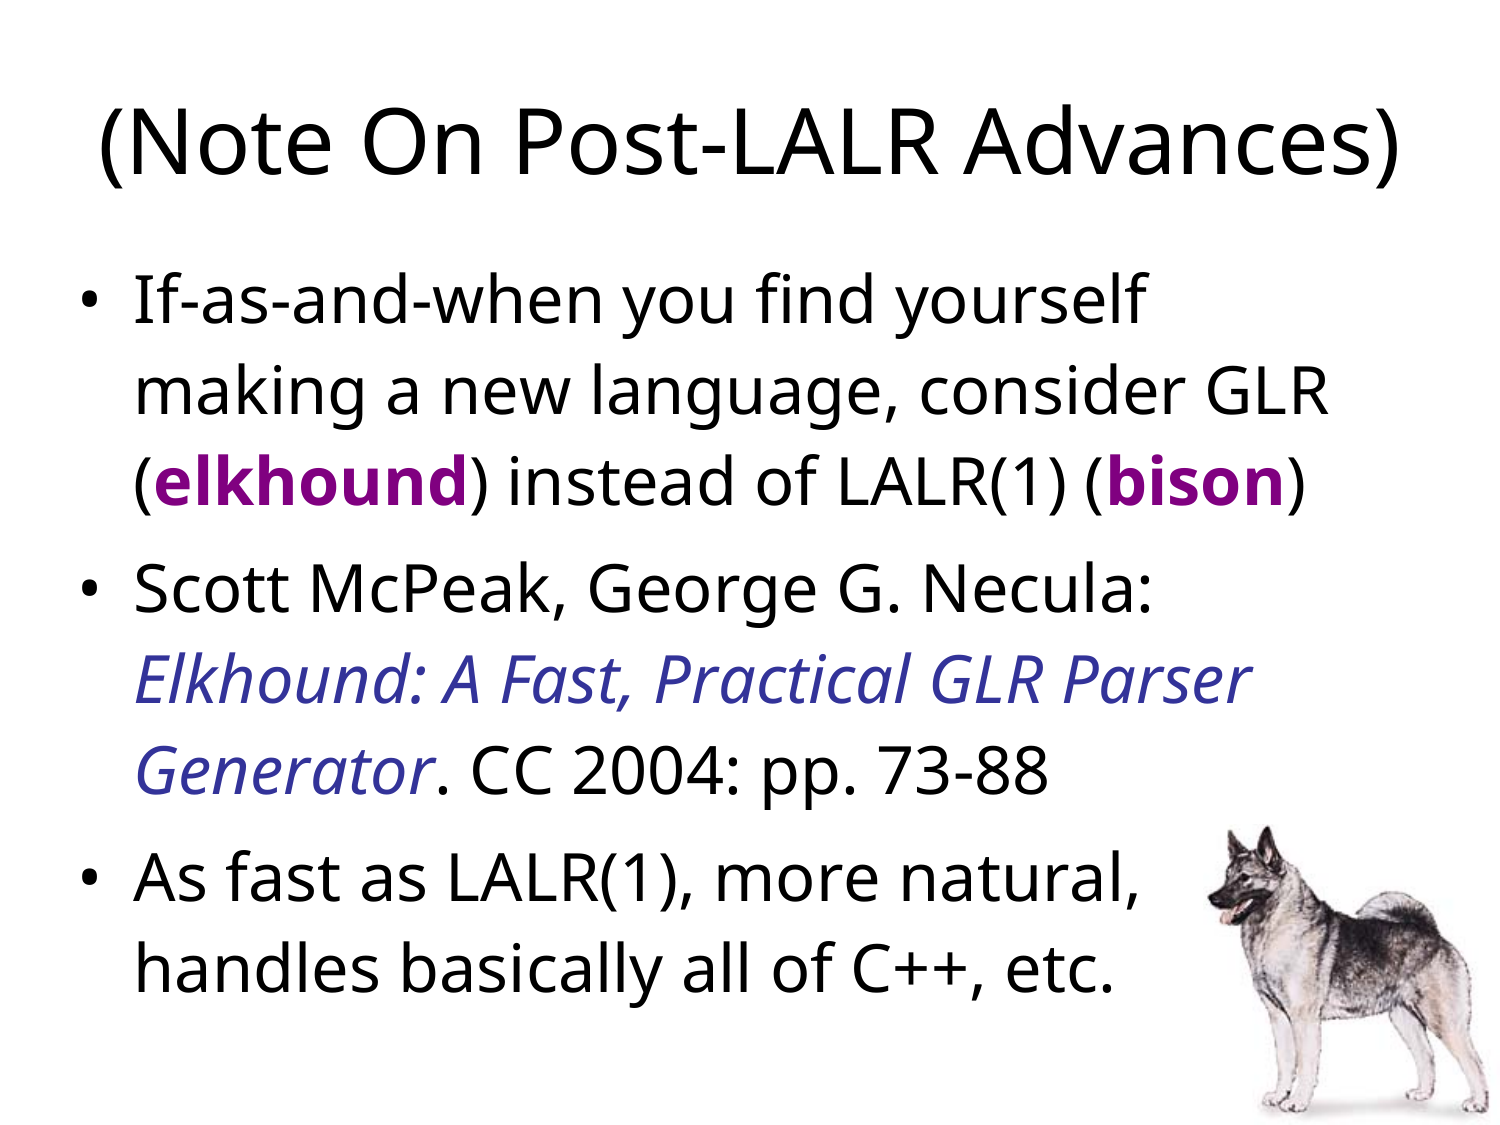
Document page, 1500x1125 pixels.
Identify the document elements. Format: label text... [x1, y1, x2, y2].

picture [1203, 824, 1500, 1125]
list If-as-and-when you find yourself making a new language, consider GLR (elkhound) instead of LALR(1) (bison) Scott McPeak, George G. Necula: Elkhound: A Fast, Practical GLR Parser Generator. CC 2004: pp. 73-88 As fast as LALR(1), more natural, handles basically all of C++, etc. [62, 245, 1413, 988]
title (Note On Post-LALR Advances) [75, 45, 1426, 233]
